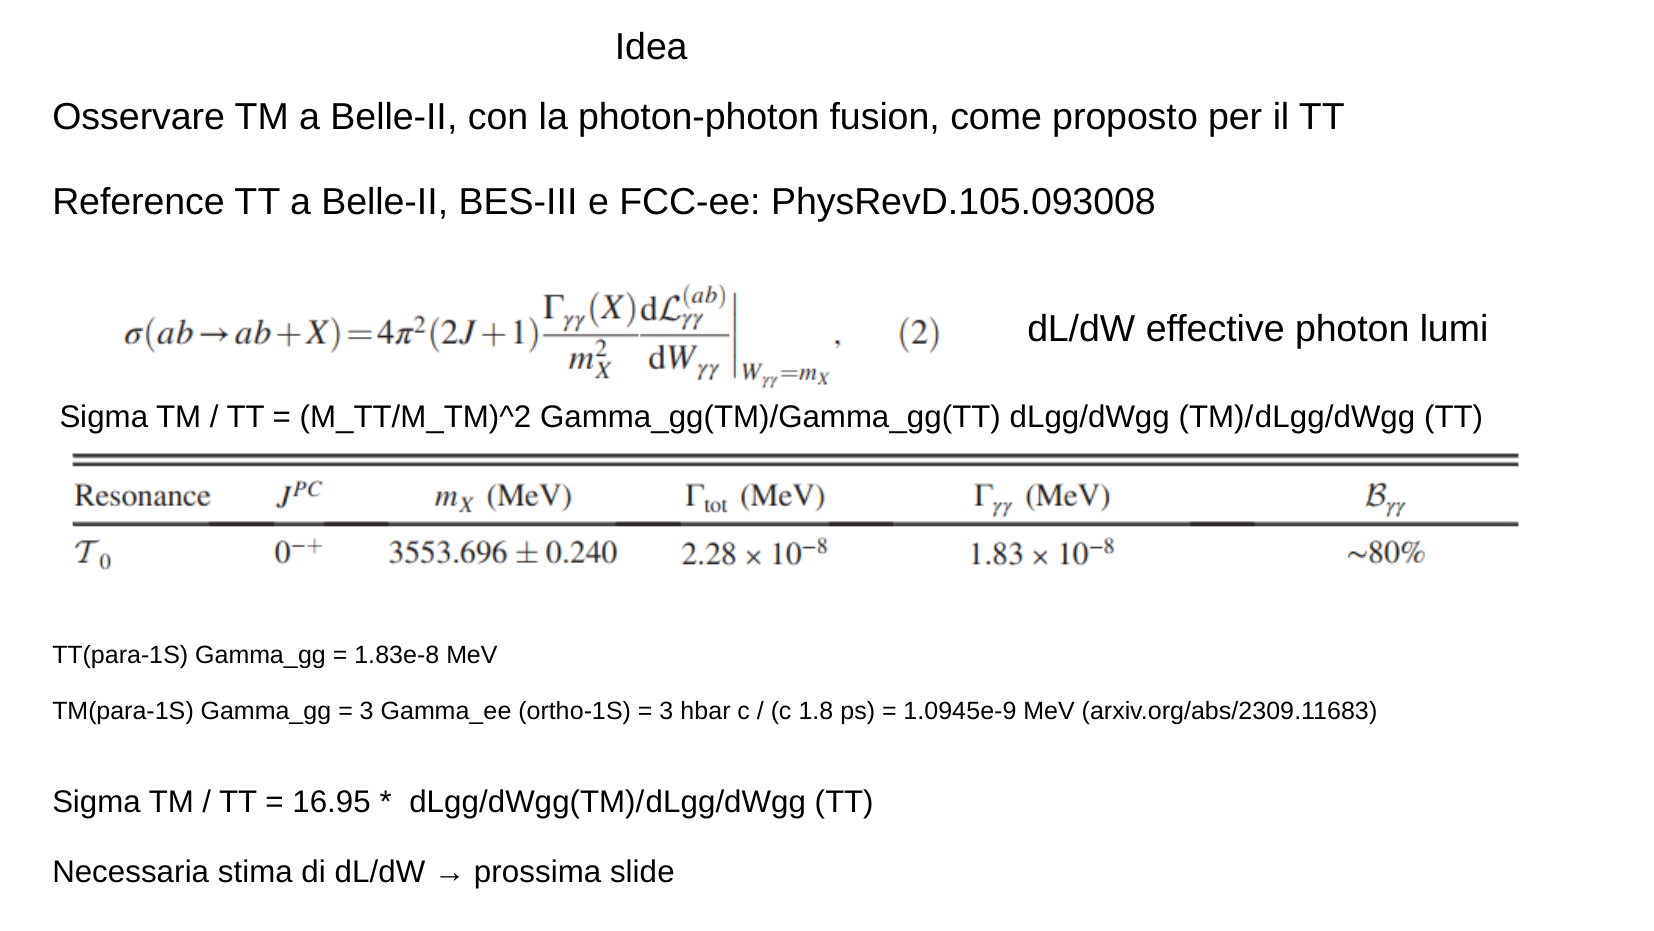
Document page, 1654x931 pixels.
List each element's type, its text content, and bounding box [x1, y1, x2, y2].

picture [112, 281, 947, 392]
text_box Osservare TM a Belle-II, con la photon-photon fusion, come proposto per il TT Reference TT a Belle-II, BES-III e FCC-ee: PhysRevD.105.093008 [37, 88, 1538, 230]
text_box Sigma TM / TT = 16.95 * dLgg/dWgg(TM)/dLgg/dWgg (TT) Necessaria stima di dL/dW → prossima slide [37, 776, 1313, 918]
text_box Sigma TM / TT = (M_TT/M_TM)^2 Gamma_gg(TM)/Gamma_gg(TT) dLgg/dWgg (TM)/dLgg/dWgg (TT) [44, 392, 1545, 442]
picture [37, 449, 1611, 574]
text_box Idea [600, 18, 1654, 76]
text_box TT(para-1S) Gamma_gg = 1.83e-8 MeV TM(para-1S) Gamma_gg = 3 Gamma_ee (ortho-1S) = 3 hbar c / (c 1.8 ps) = 1.0945e-9 MeV (arxiv.org/abs/2309.11683) [37, 633, 1576, 794]
text_box dL/dW effective photon lumi [1012, 300, 1538, 357]
